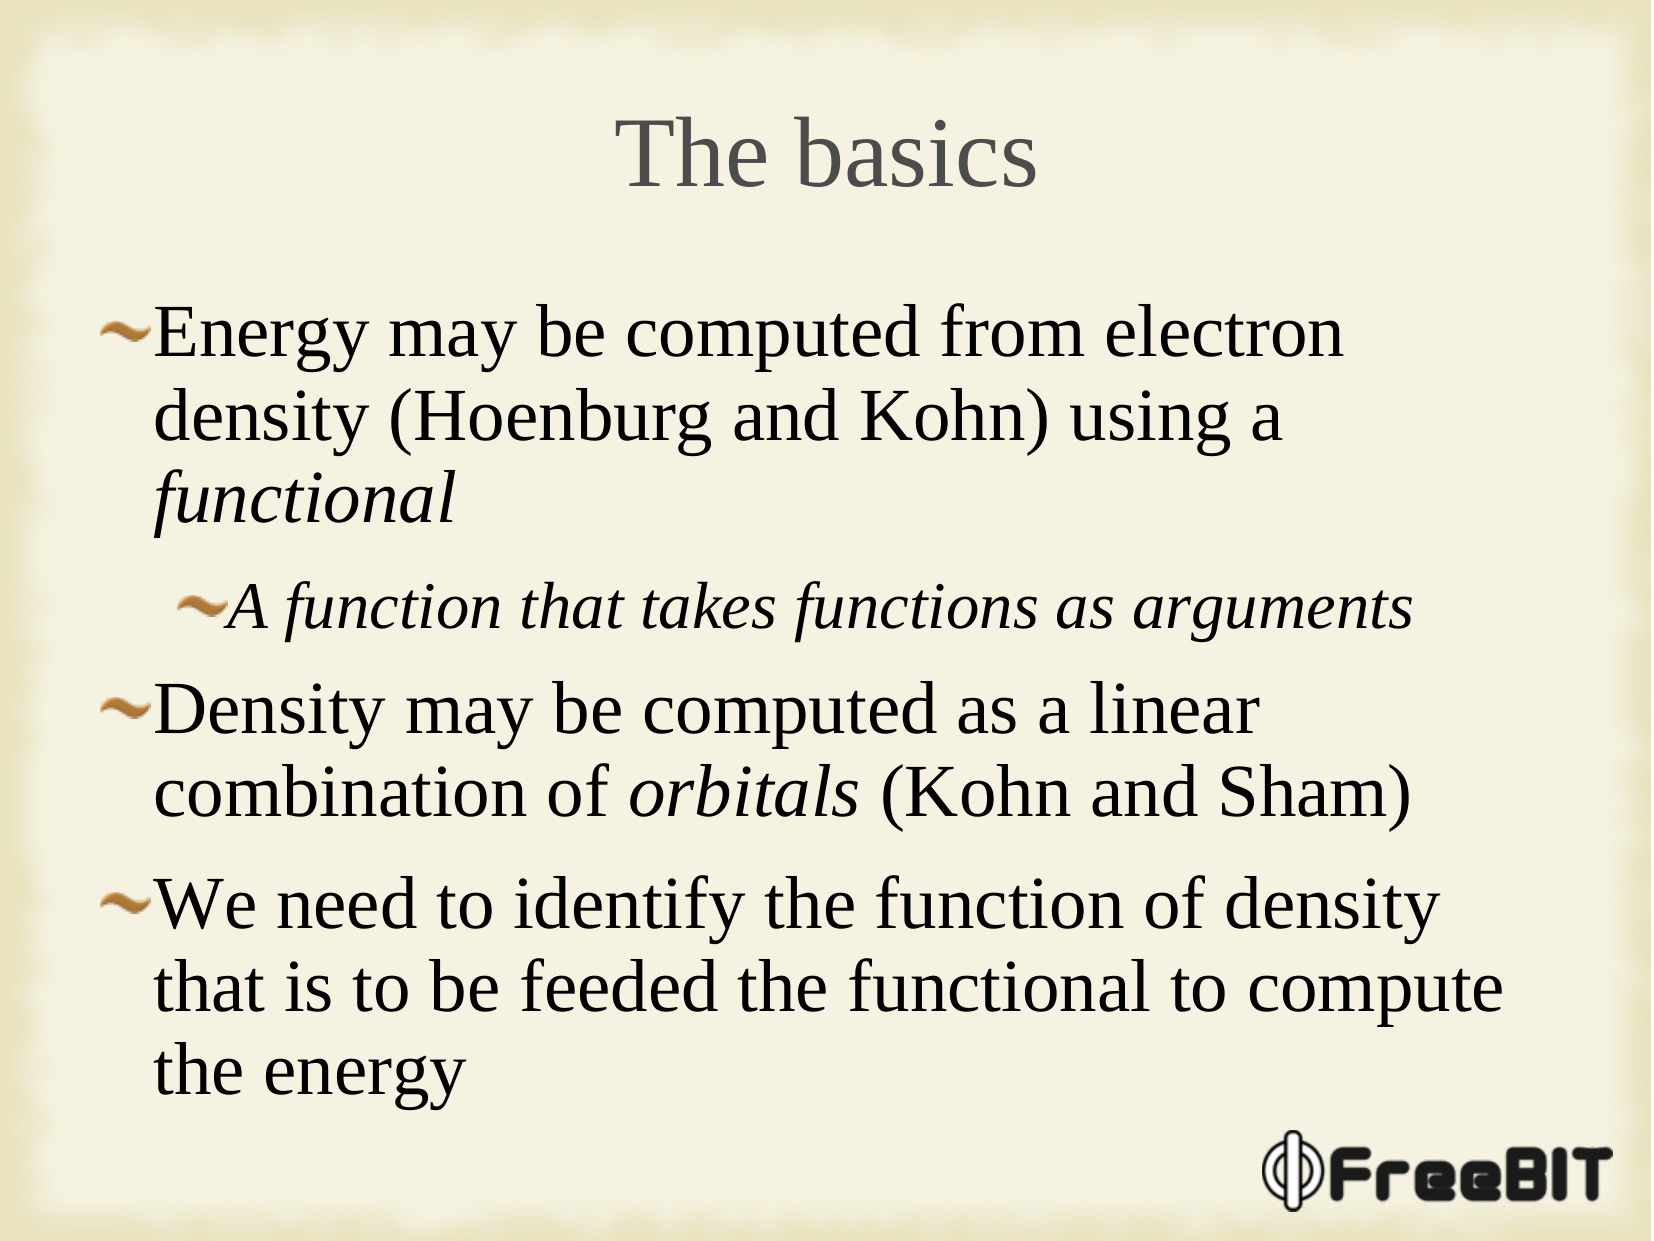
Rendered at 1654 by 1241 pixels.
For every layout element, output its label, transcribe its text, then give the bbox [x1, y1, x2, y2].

title The basics [82, 49, 1571, 257]
picture [0, 0, 1651, 1241]
list Energy may be computed from electron density (Hoenburg and Kohn) using a functional A function that takes functions as arguments Density may be computed as a linear combination of orbitals (Kohn and Sham) We need to identify the function of density that is to be feeded the functional to compute the energy [82, 290, 1571, 1111]
